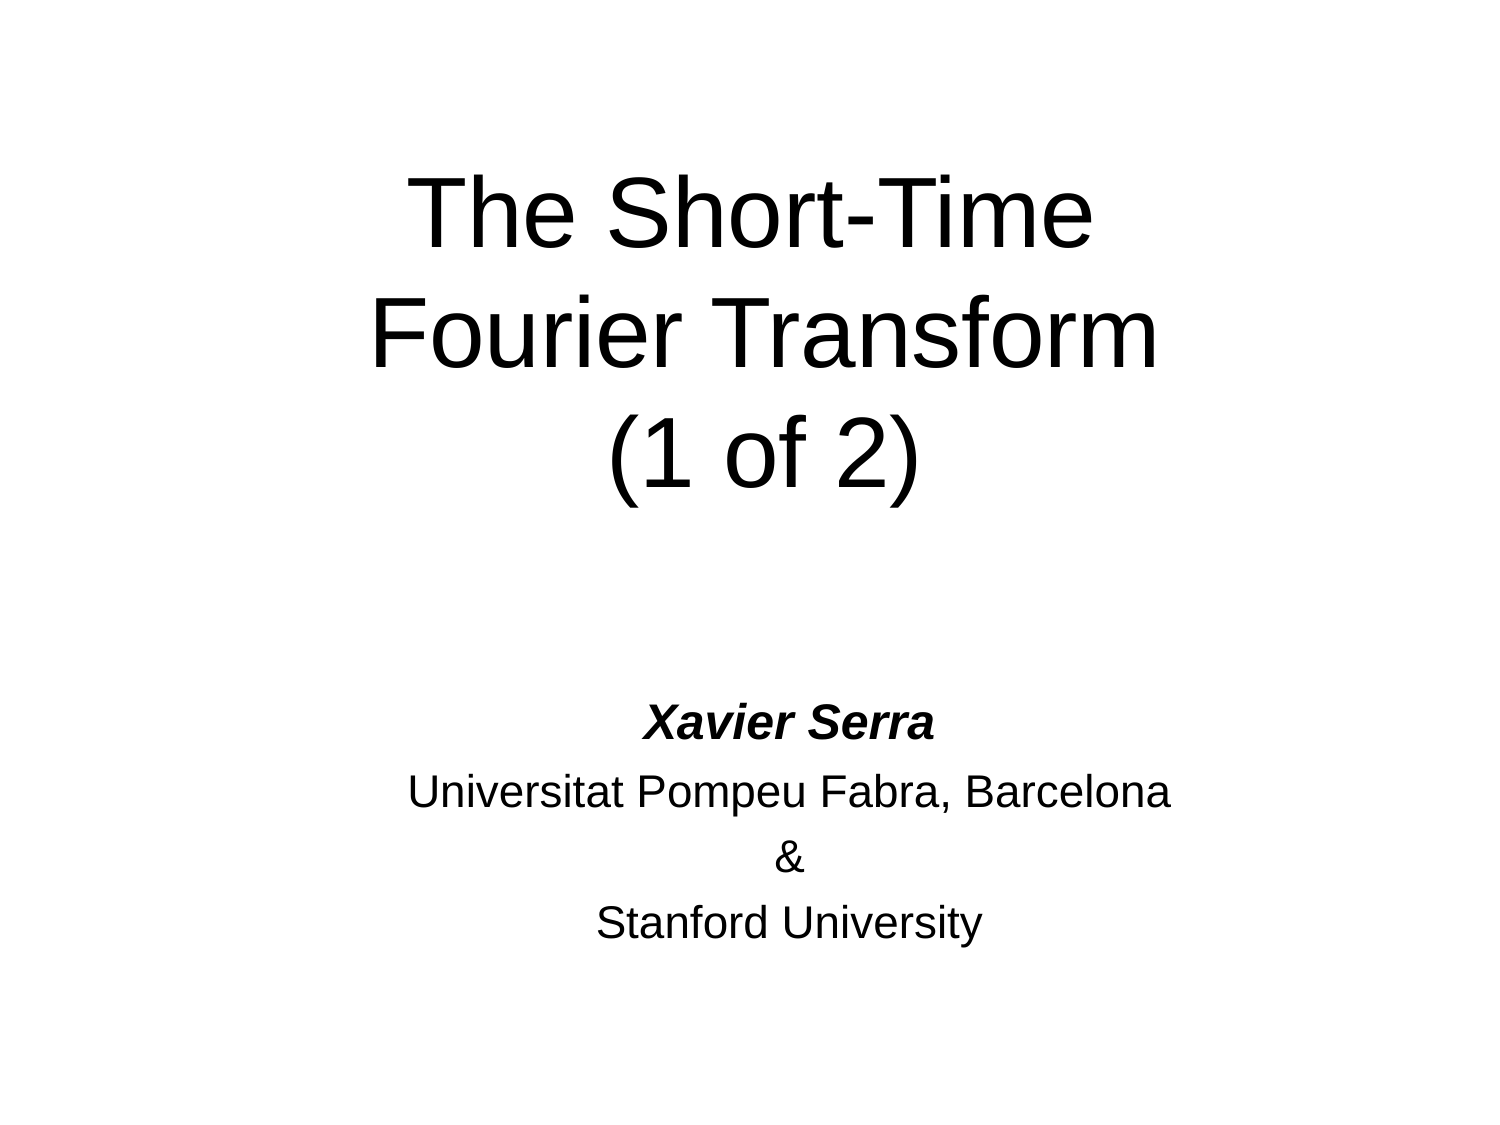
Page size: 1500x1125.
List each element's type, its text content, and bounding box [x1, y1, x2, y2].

text_box Xavier Serra Universitat Pompeu Fabra, Barcelona & Stanford University [375, 686, 1204, 872]
title The Short-Time Fourier Transform (1 of 2) [143, 82, 1350, 572]
